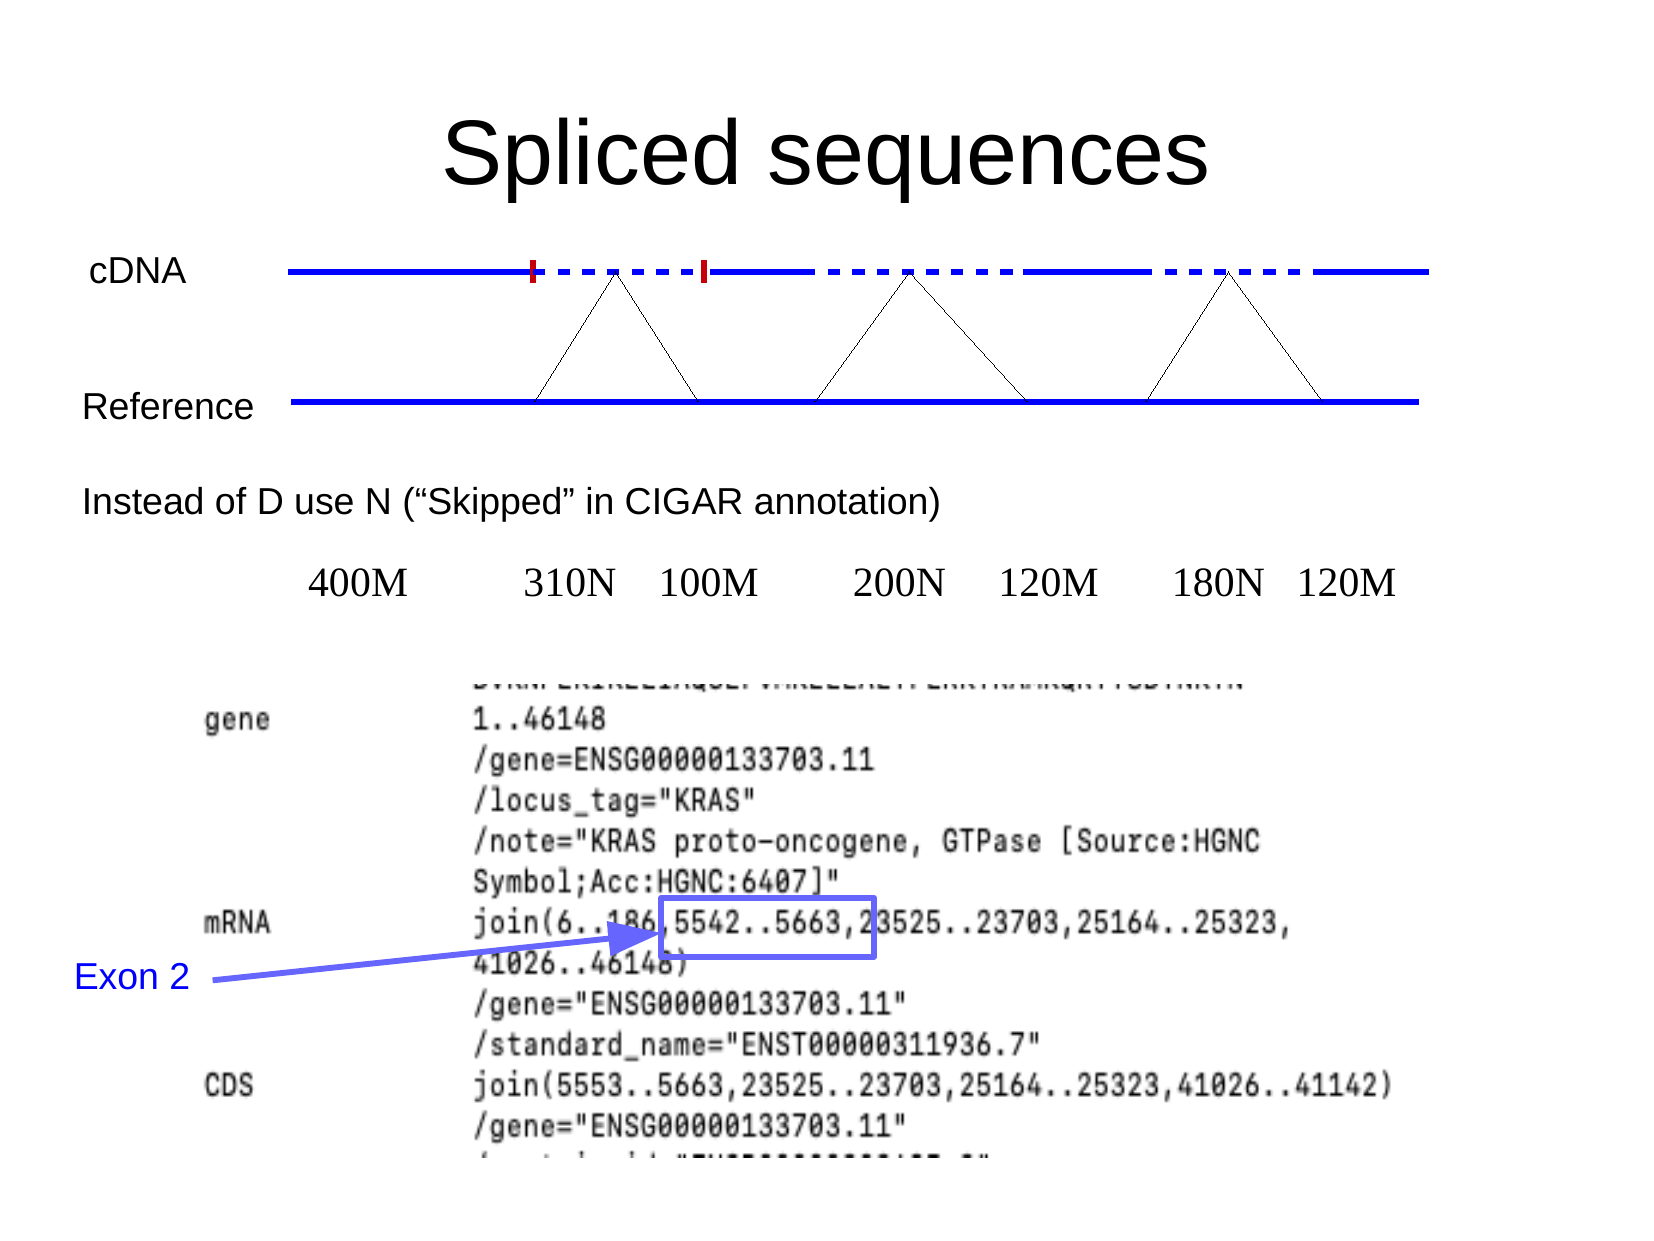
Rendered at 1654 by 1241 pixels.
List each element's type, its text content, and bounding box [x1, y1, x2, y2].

text_box 400M 310N 100M 200N 120M 180N 120M [230, 551, 1565, 659]
text_box Instead of D use N (“Skipped” in CIGAR annotation) [67, 469, 280, 526]
text_box Exon 2 [58, 944, 272, 1002]
picture [169, 684, 1489, 1158]
title Spliced sequences [82, 49, 1571, 257]
text_box cDNA [73, 239, 287, 296]
picture [664, 901, 871, 954]
text_box Reference [67, 374, 280, 432]
